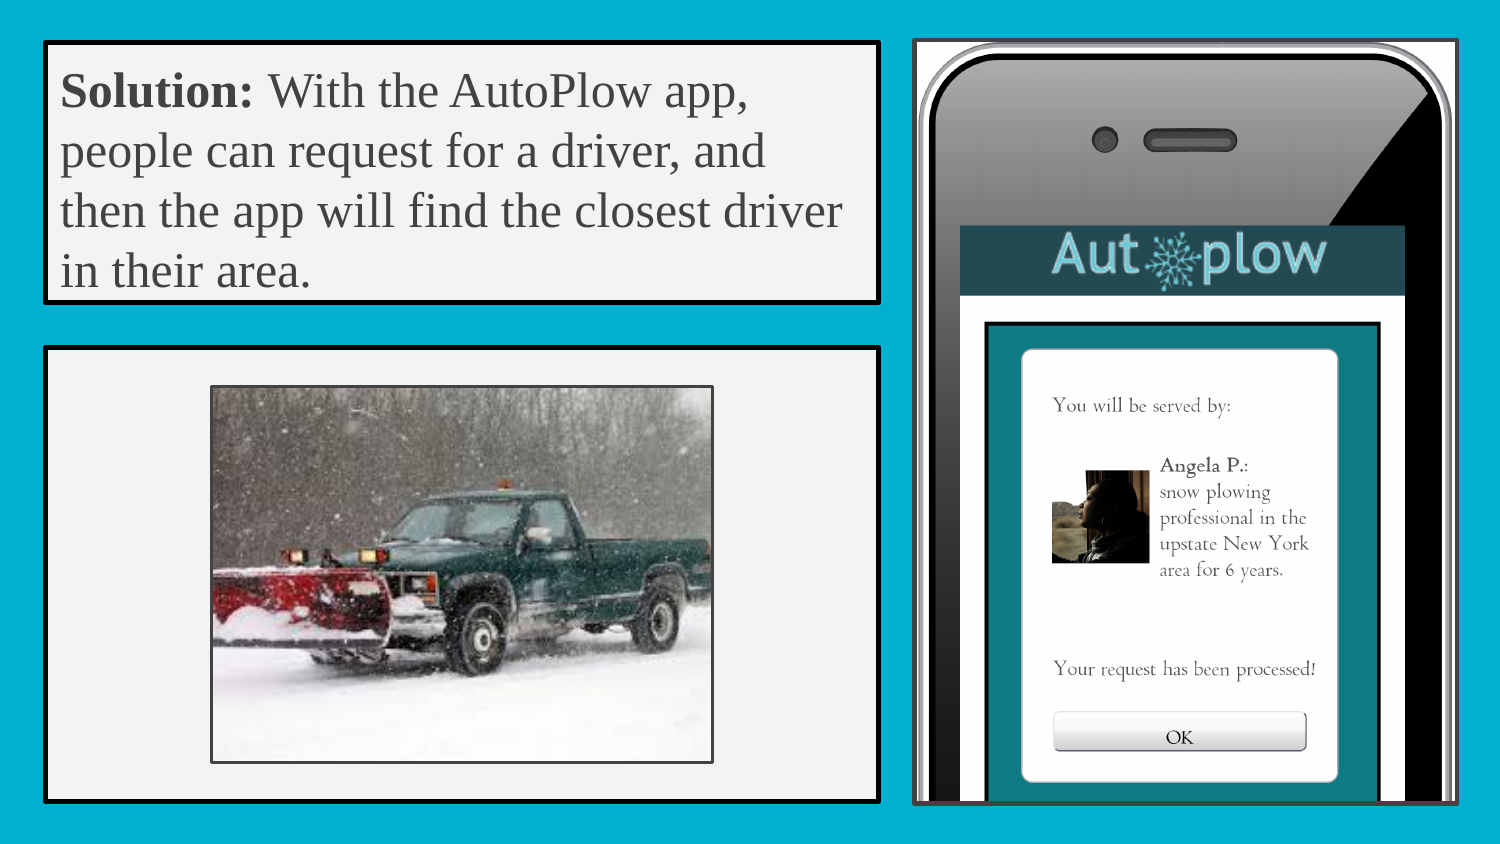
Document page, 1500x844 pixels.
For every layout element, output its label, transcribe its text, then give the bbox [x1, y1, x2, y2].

list Solution: With the AutoPlow app, people can request for a driver, and then the app will find the closest driver in their area. [45, 42, 879, 303]
picture [917, 42, 1455, 802]
picture [212, 387, 712, 761]
list [45, 347, 879, 802]
